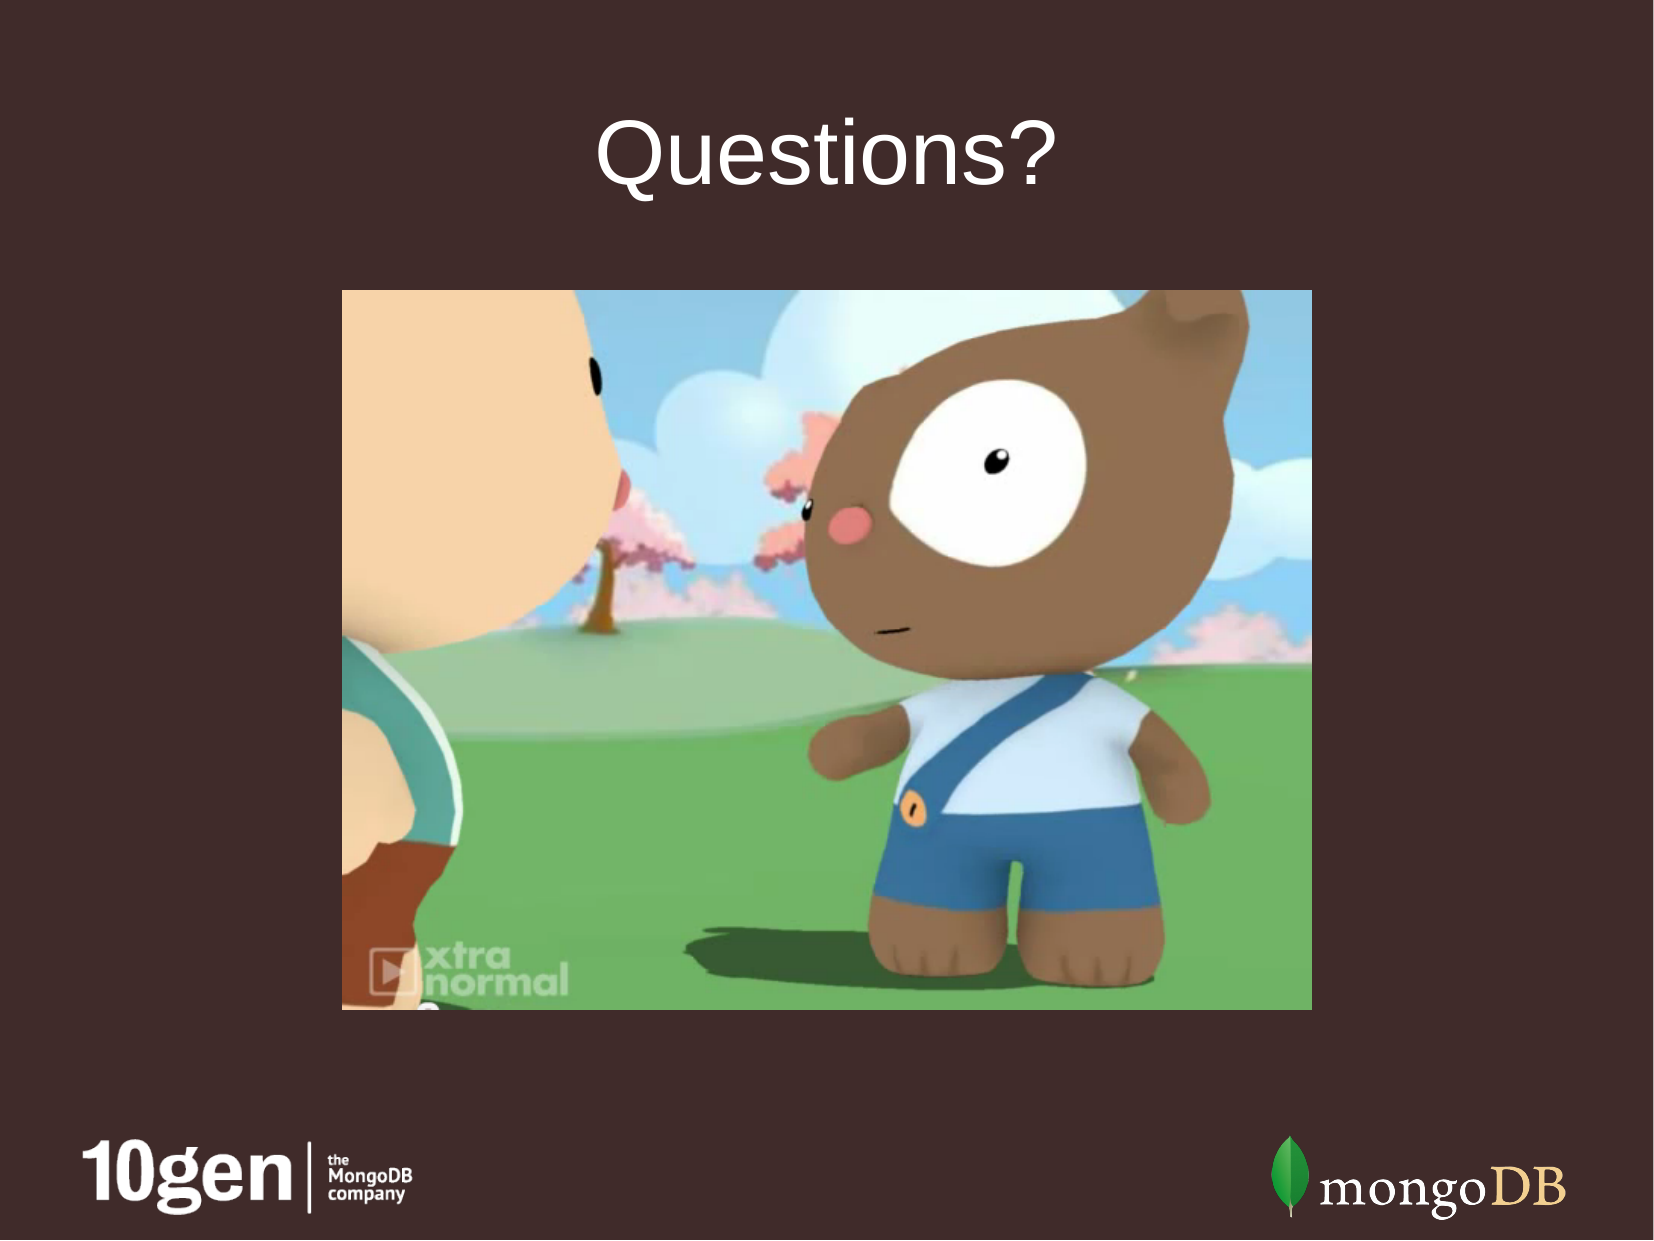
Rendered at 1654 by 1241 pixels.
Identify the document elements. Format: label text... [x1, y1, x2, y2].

picture [342, 290, 1312, 1010]
picture [1260, 1124, 1576, 1230]
title Questions? [82, 49, 1571, 257]
picture [82, 1139, 413, 1215]
